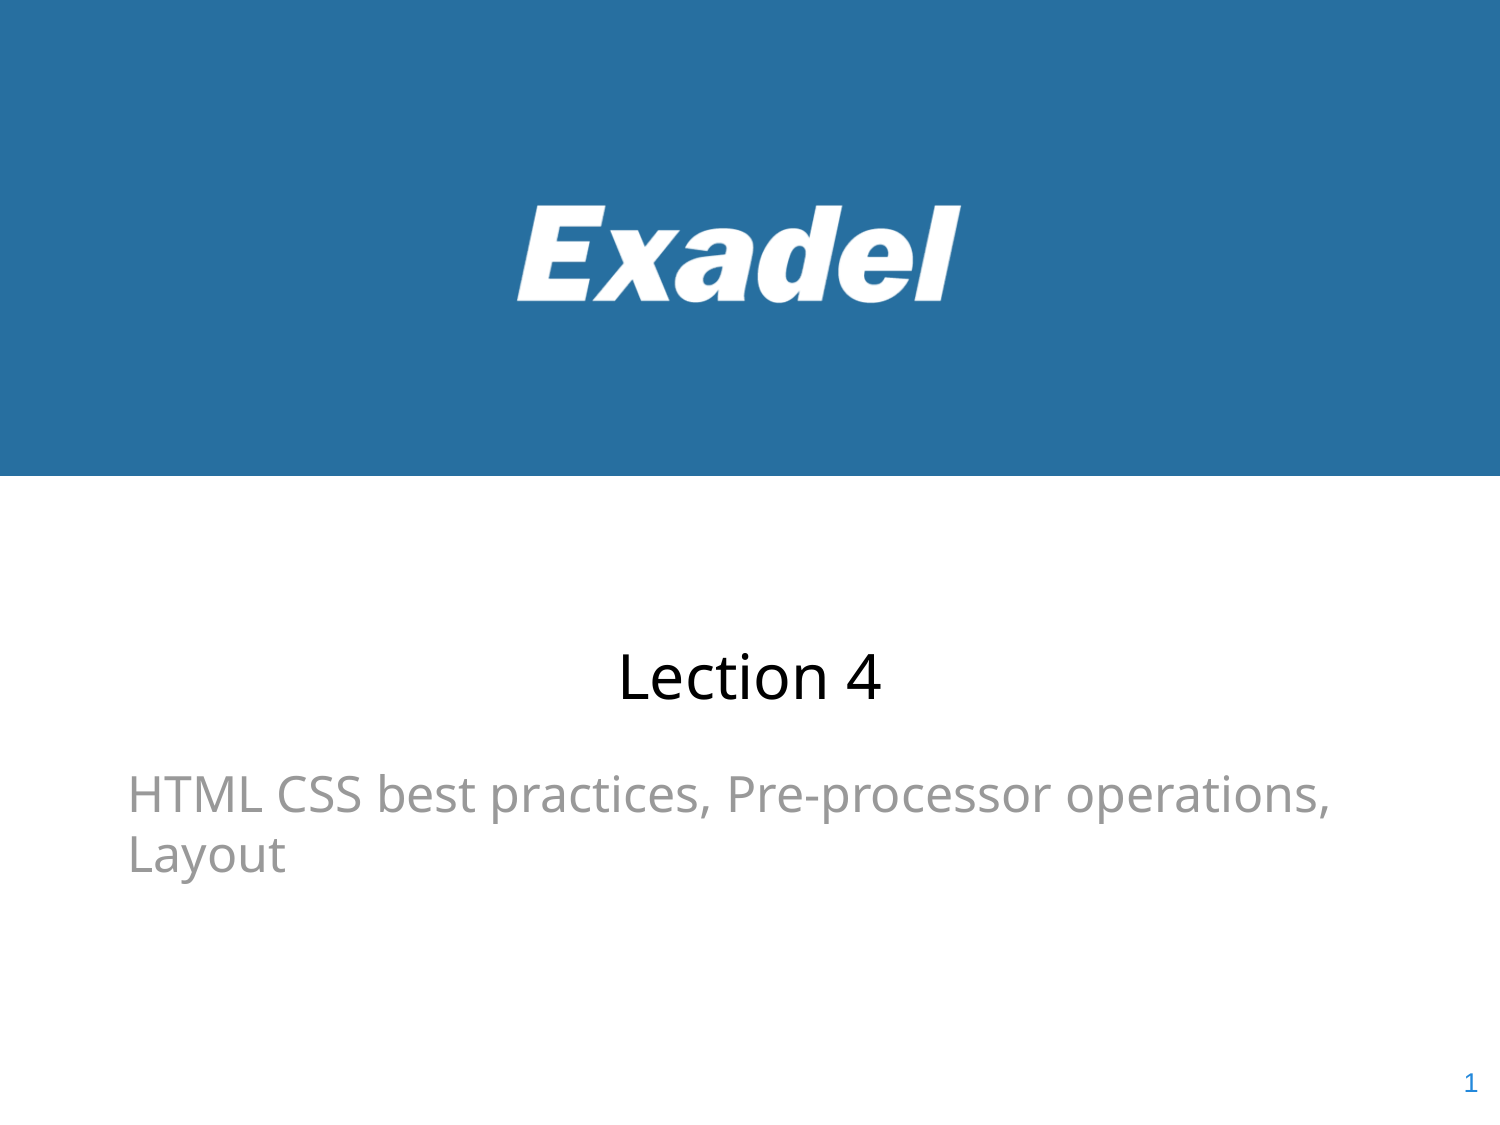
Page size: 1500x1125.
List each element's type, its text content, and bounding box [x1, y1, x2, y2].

subtitle HTML CSS best practices, Pre-processor operations, Layout [112, 747, 1388, 917]
title Lection 4 [112, 612, 1388, 728]
slide_number <number> [1403, 1038, 1494, 1125]
picture [364, 136, 1136, 371]
